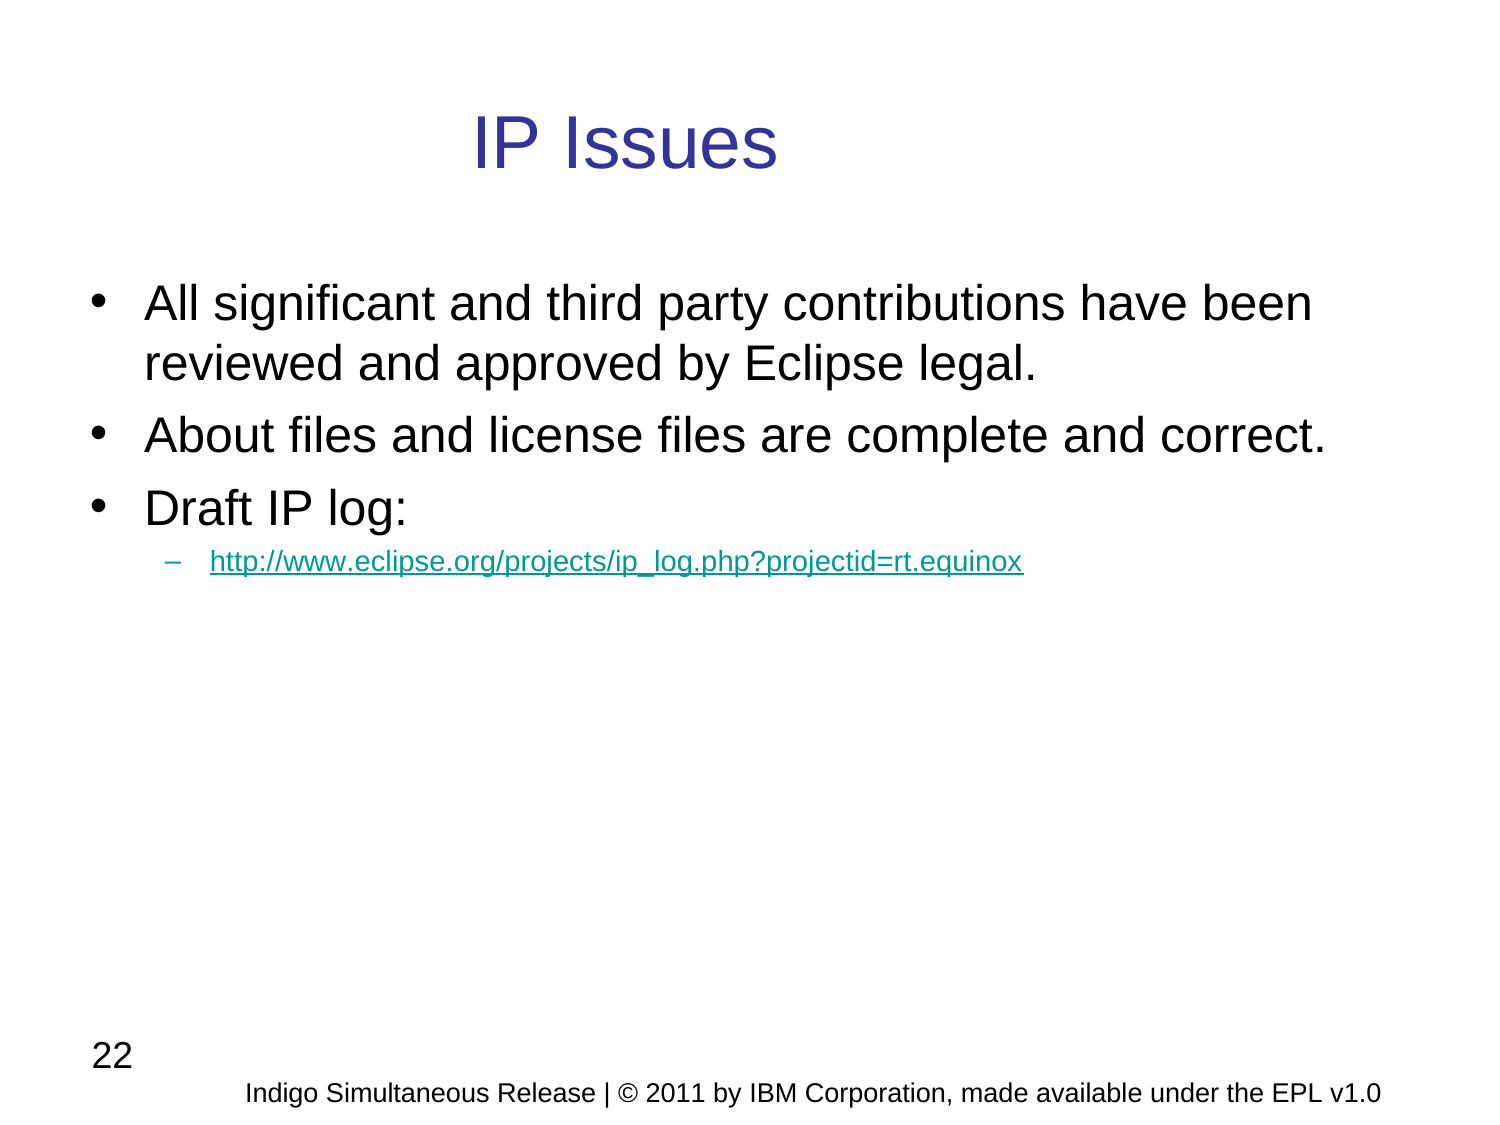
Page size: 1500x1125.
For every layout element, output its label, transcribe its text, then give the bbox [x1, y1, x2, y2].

list All significant and third party contributions have been reviewed and approved by Eclipse legal. About files and license files are complete and correct. Draft IP log: http://www.eclipse.org/projects/ip_log.php?projectid=rt.equinox [75, 262, 1426, 1005]
title IP Issues [74, 45, 1176, 233]
